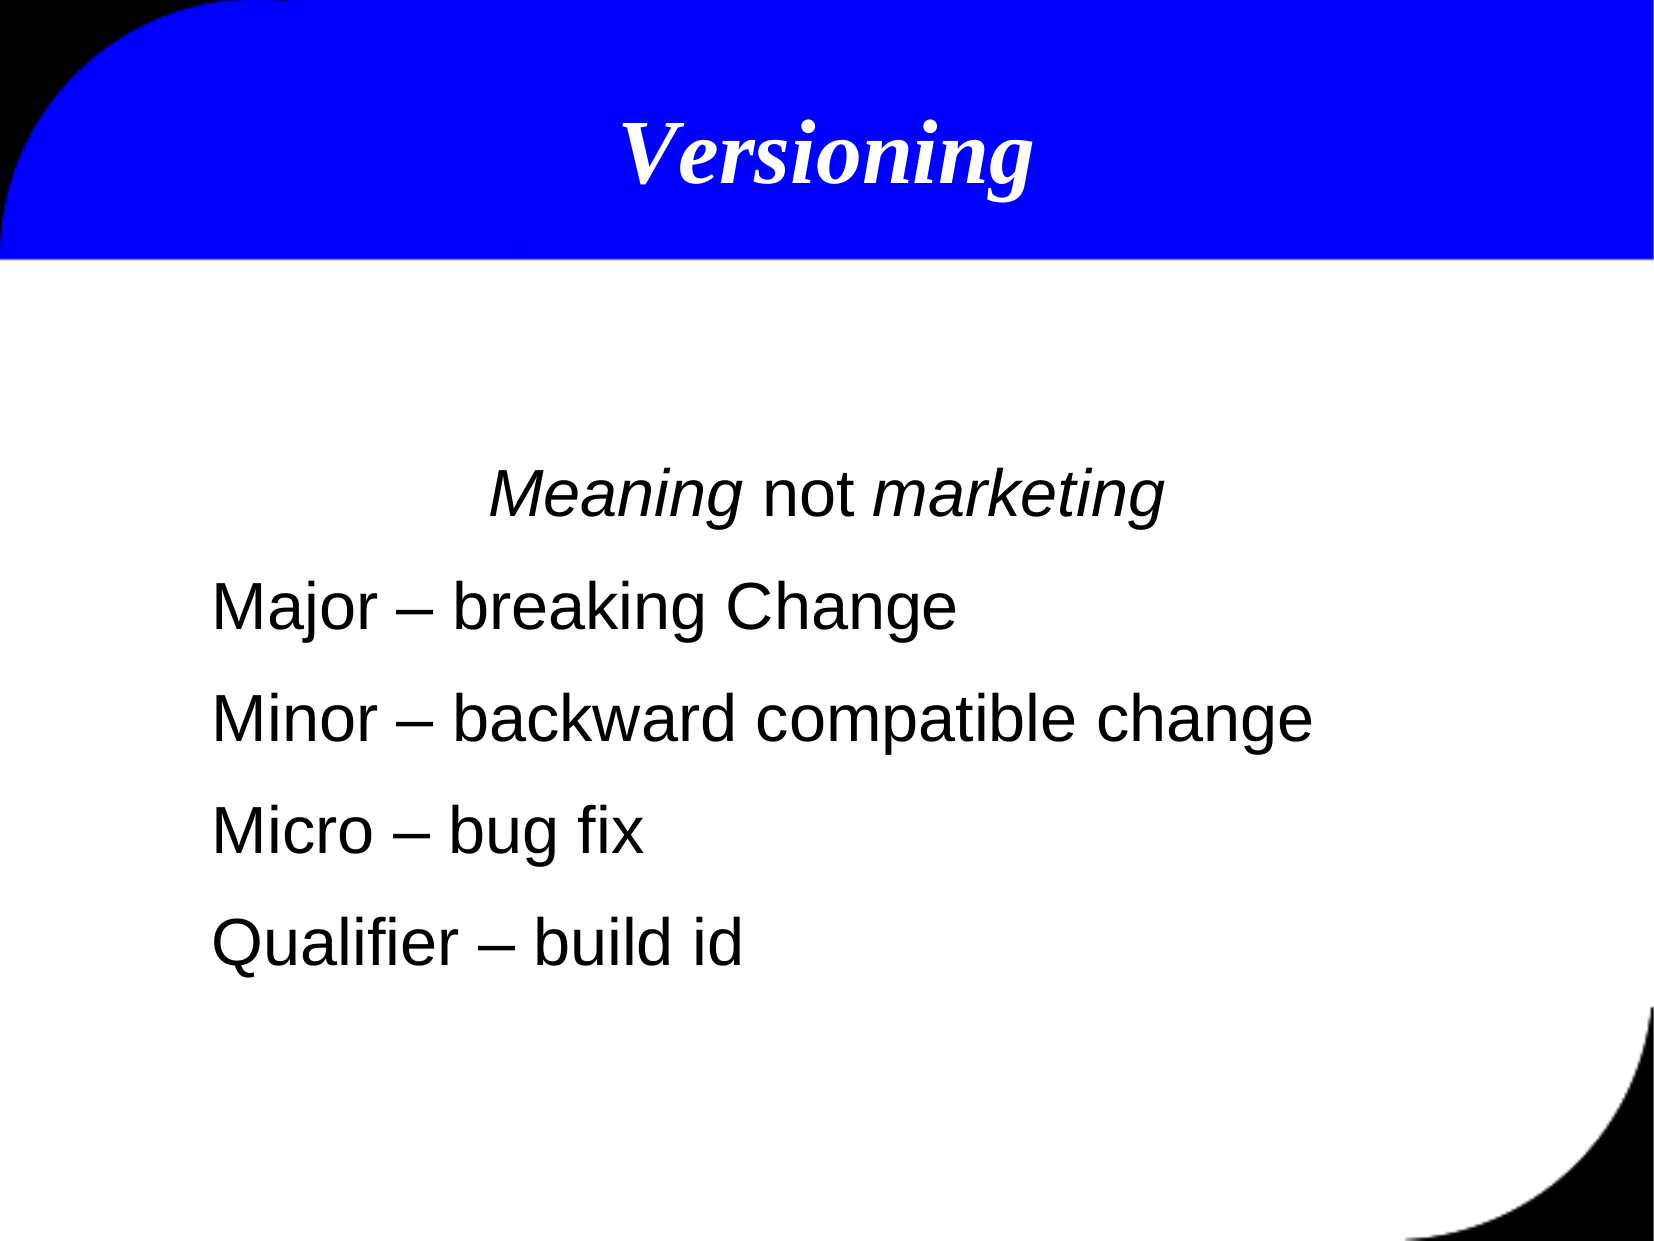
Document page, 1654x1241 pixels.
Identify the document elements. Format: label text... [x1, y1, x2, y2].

picture [0, 0, 1654, 1241]
subtitle Meaning not marketing Major – breaking Change Minor – backward compatible change Micro – bug fix Qualifier – build id [211, 297, 1442, 1102]
title Versioning [82, 49, 1571, 257]
